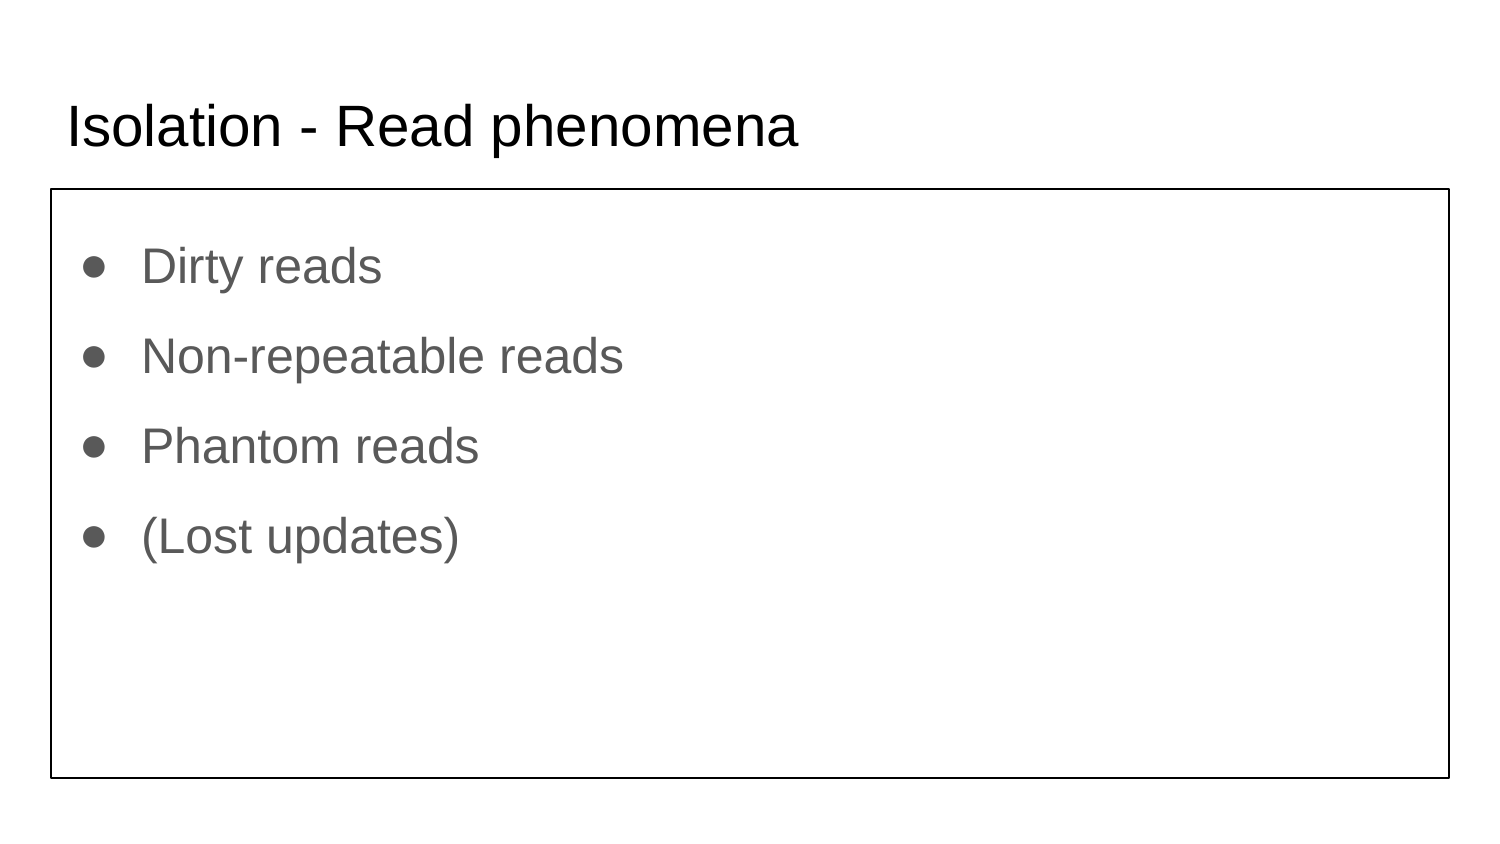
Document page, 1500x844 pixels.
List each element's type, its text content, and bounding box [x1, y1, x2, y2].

list Dirty reads Non-repeatable reads Phantom reads (Lost updates) [51, 189, 1449, 778]
title Isolation - Read phenomena [51, 72, 1449, 167]
